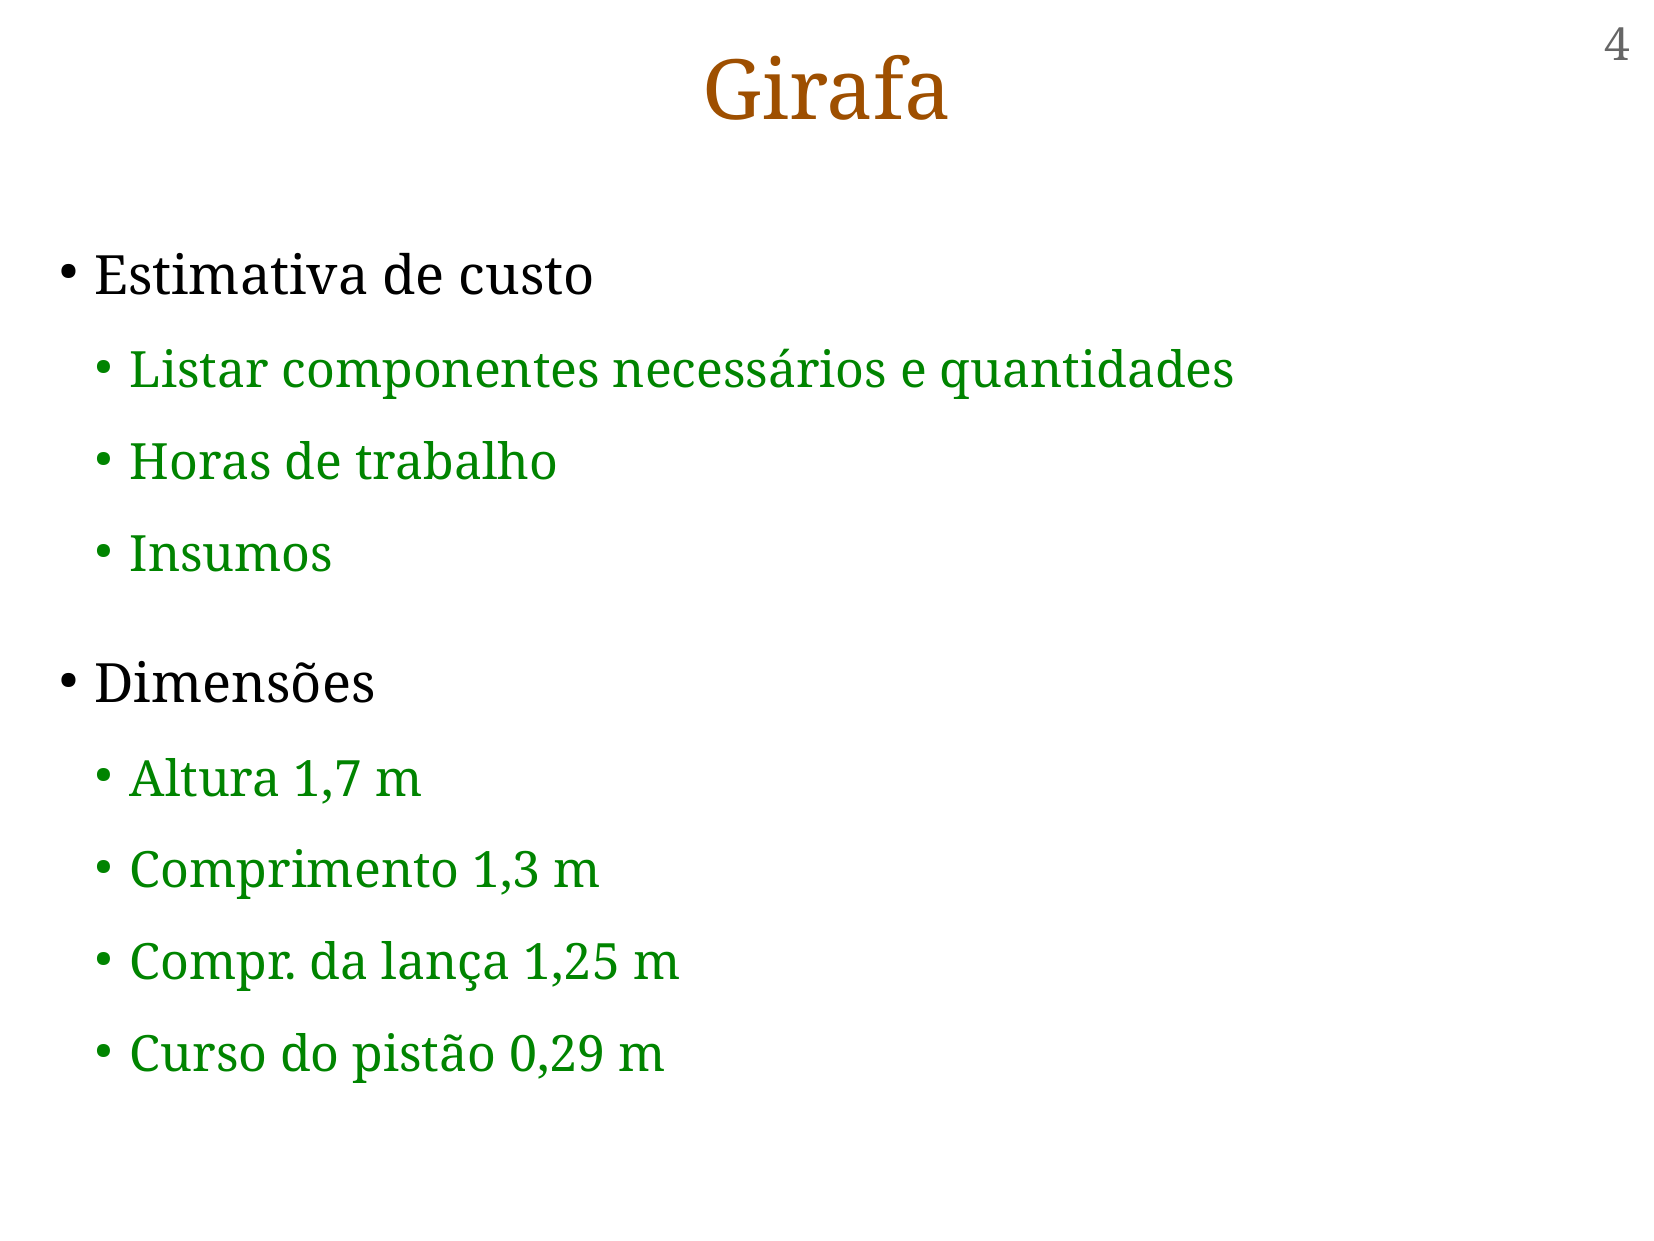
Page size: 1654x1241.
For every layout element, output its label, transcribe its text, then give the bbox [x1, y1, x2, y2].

title Girafa [59, 29, 1595, 148]
list Estimativa de custo Listar componentes necessários e quantidades Horas de trabalho Insumos Dimensões Altura 1,7 m Comprimento 1,3 m Compr. da lança 1,25 m Curso do pistão 0,29 m [59, 236, 1595, 1211]
